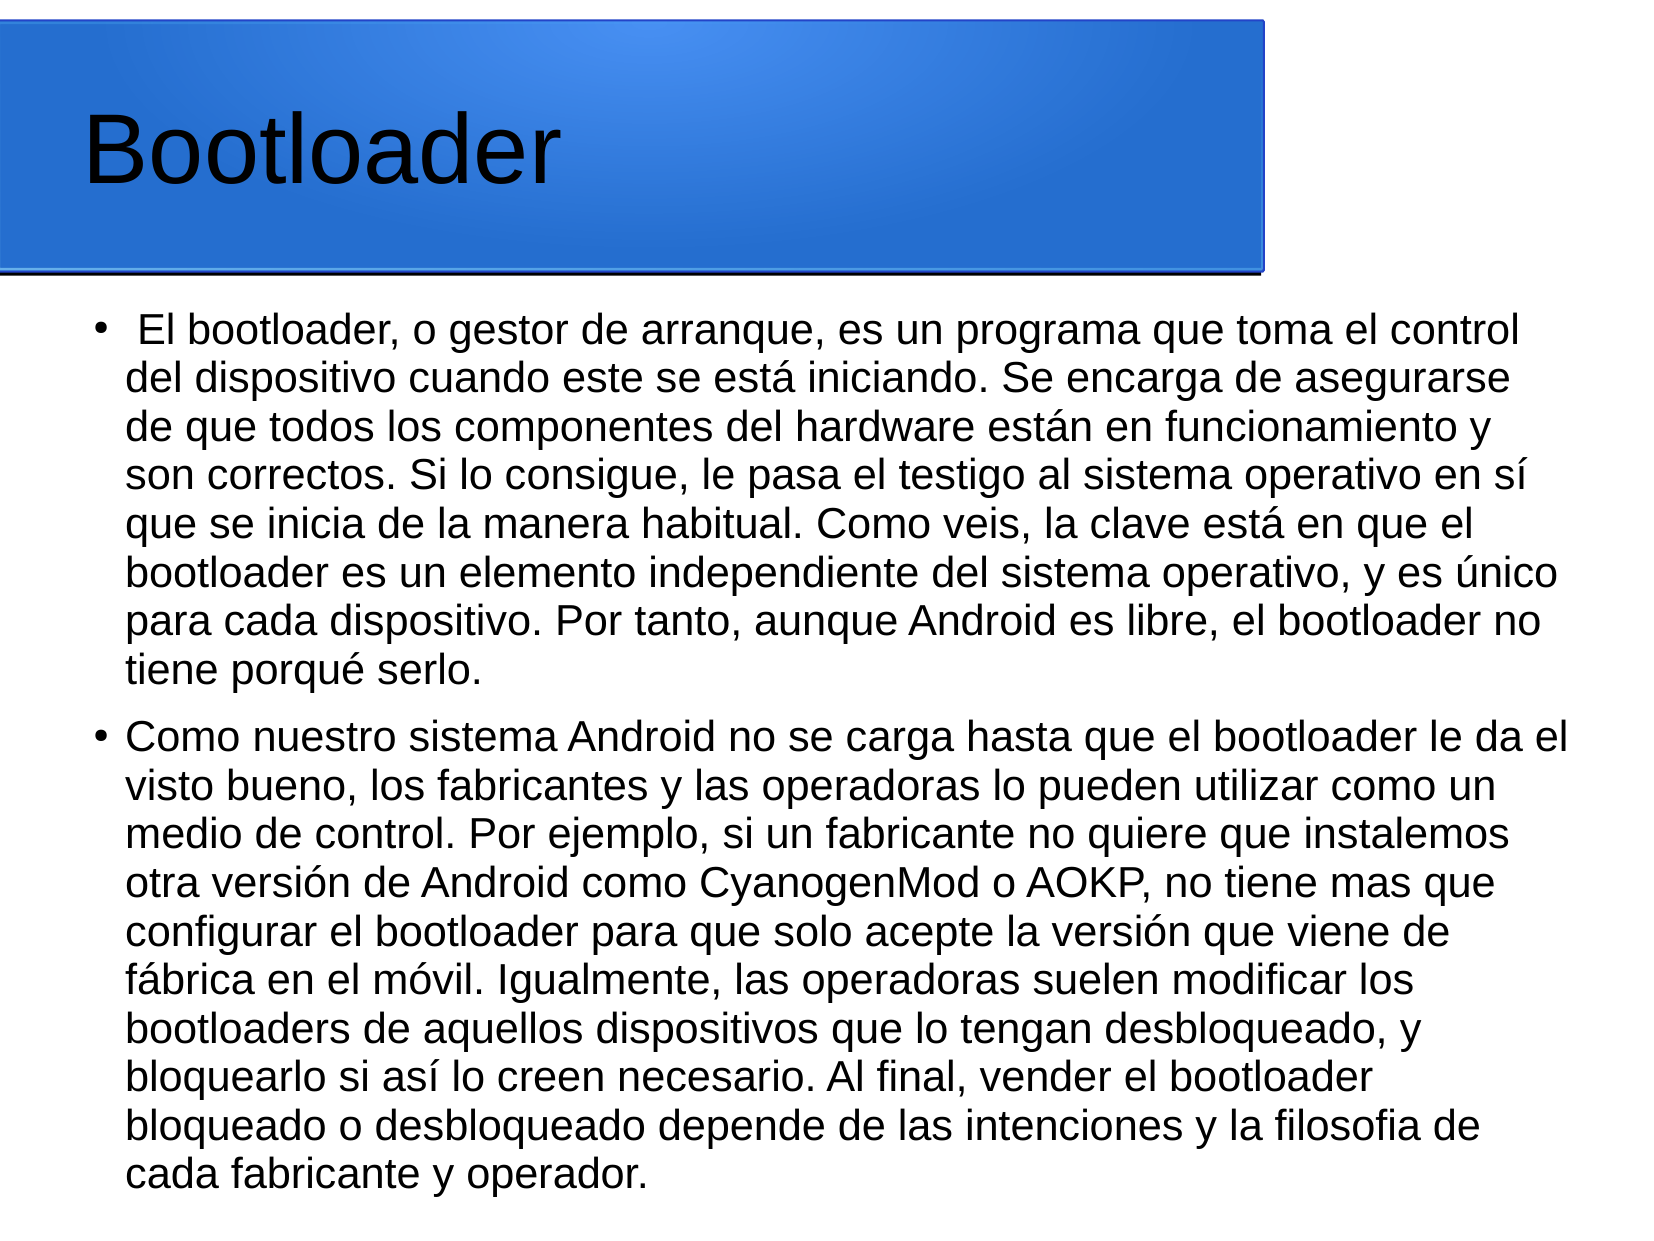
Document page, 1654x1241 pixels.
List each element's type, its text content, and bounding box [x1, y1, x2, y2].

title Bootloader [82, 47, 1235, 252]
list El bootloader, o gestor de arranque, es un programa que toma el control del dispositivo cuando este se está iniciando. Se encarga de asegurarse de que todos los componentes del hardware están en funcionamiento y son correctos. Si lo consigue, le pasa el testigo al sistema operativo en sí que se inicia de la manera habitual. Como veis, la clave está en que el bootloader es un elemento independiente del sistema operativo, y es único para cada dispositivo. Por tanto, aunque Android es libre, el bootloader no tiene porqué serlo. Como nuestro sistema Android no se carga hasta que el bootloader le da el visto bueno, los fabricantes y las operadoras lo pueden utilizar como un medio de control. Por ejemplo, si un fabricante no quiere que instalemos otra versión de Android como CyanogenMod o AOKP, no tiene mas que configurar el bootloader para que solo acepte la versión que viene de fábrica en el móvil. Igualmente, las operadoras suelen modificar los bootloaders de aquellos dispositivos que lo tengan desbloqueado, y bloquearlo si así lo creen necesario. Al final, vender el bootloader bloqueado o desbloqueado depende de las intenciones y la filosofia de cada fabricante y operador. [82, 305, 1571, 1205]
